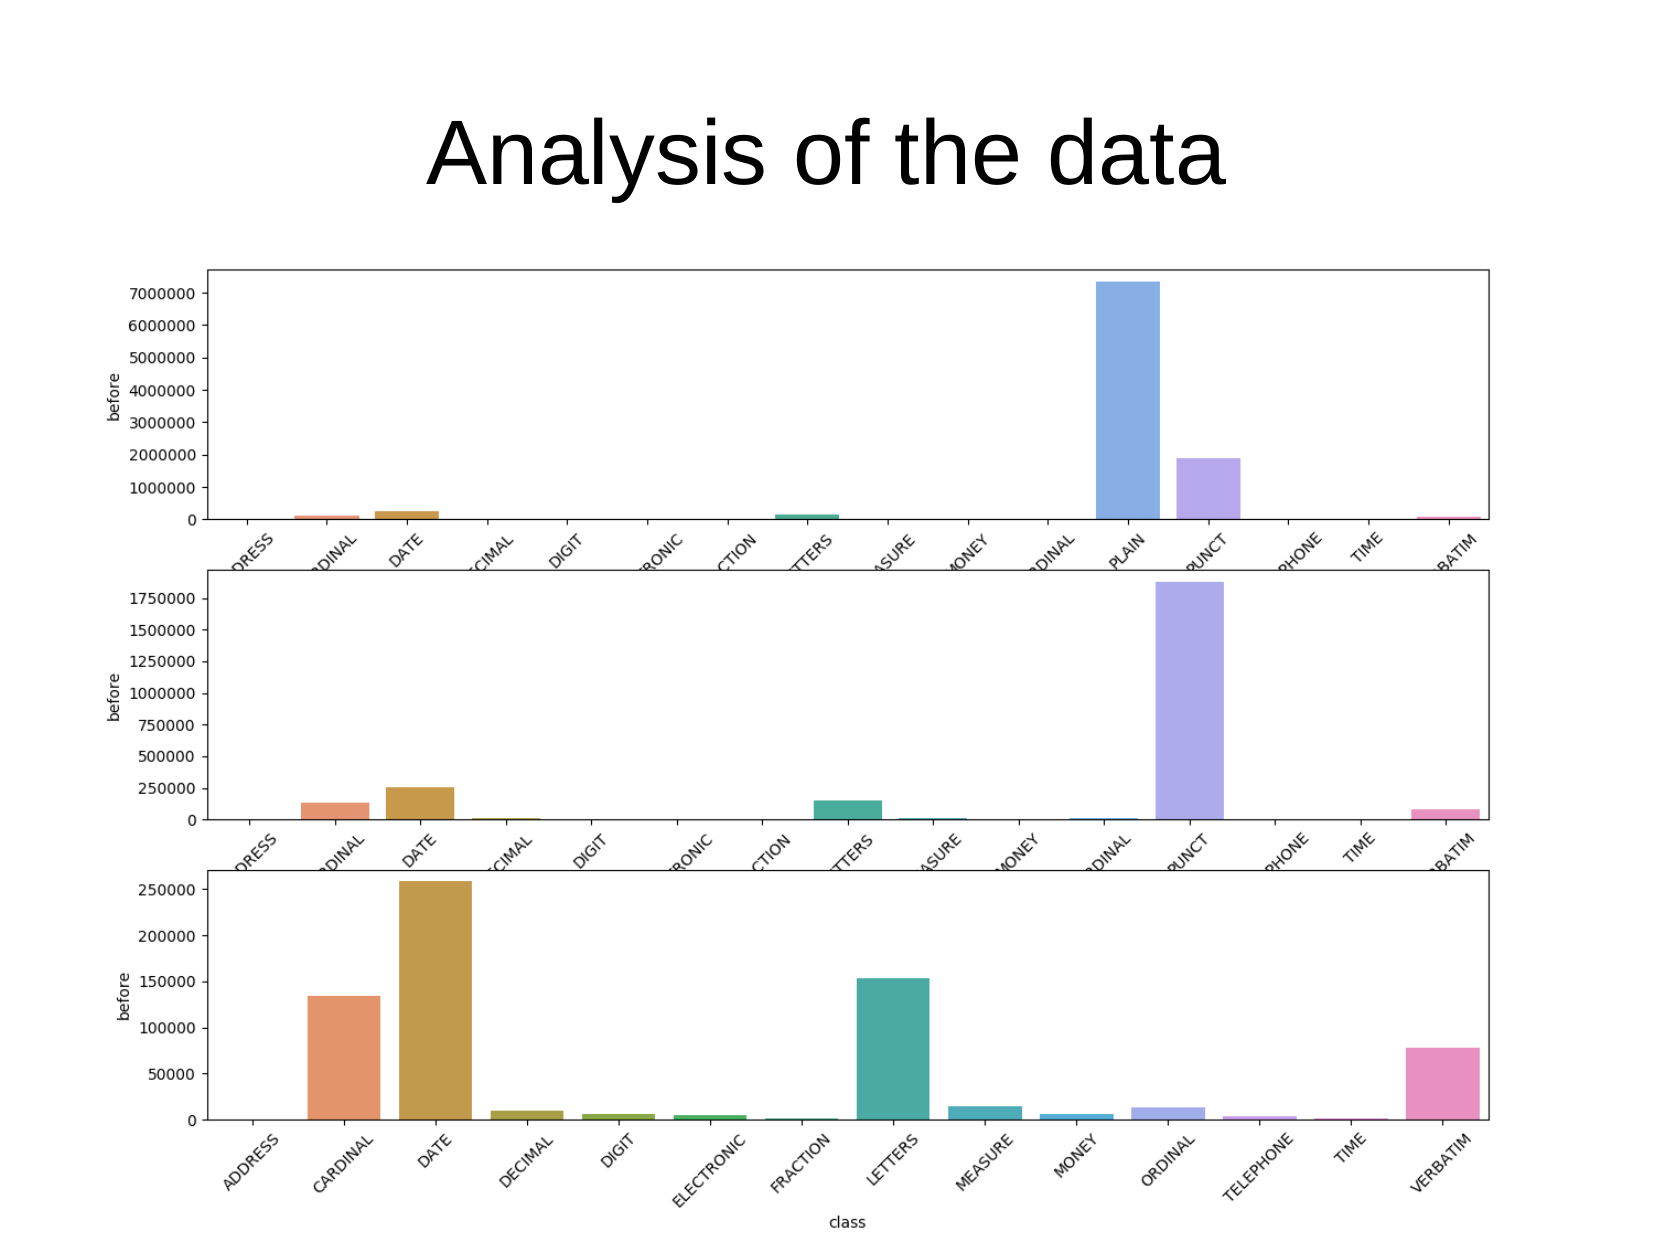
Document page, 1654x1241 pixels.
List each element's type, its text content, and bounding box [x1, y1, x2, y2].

picture [0, 137, 1654, 1241]
title Analysis of the data [82, 49, 1571, 257]
